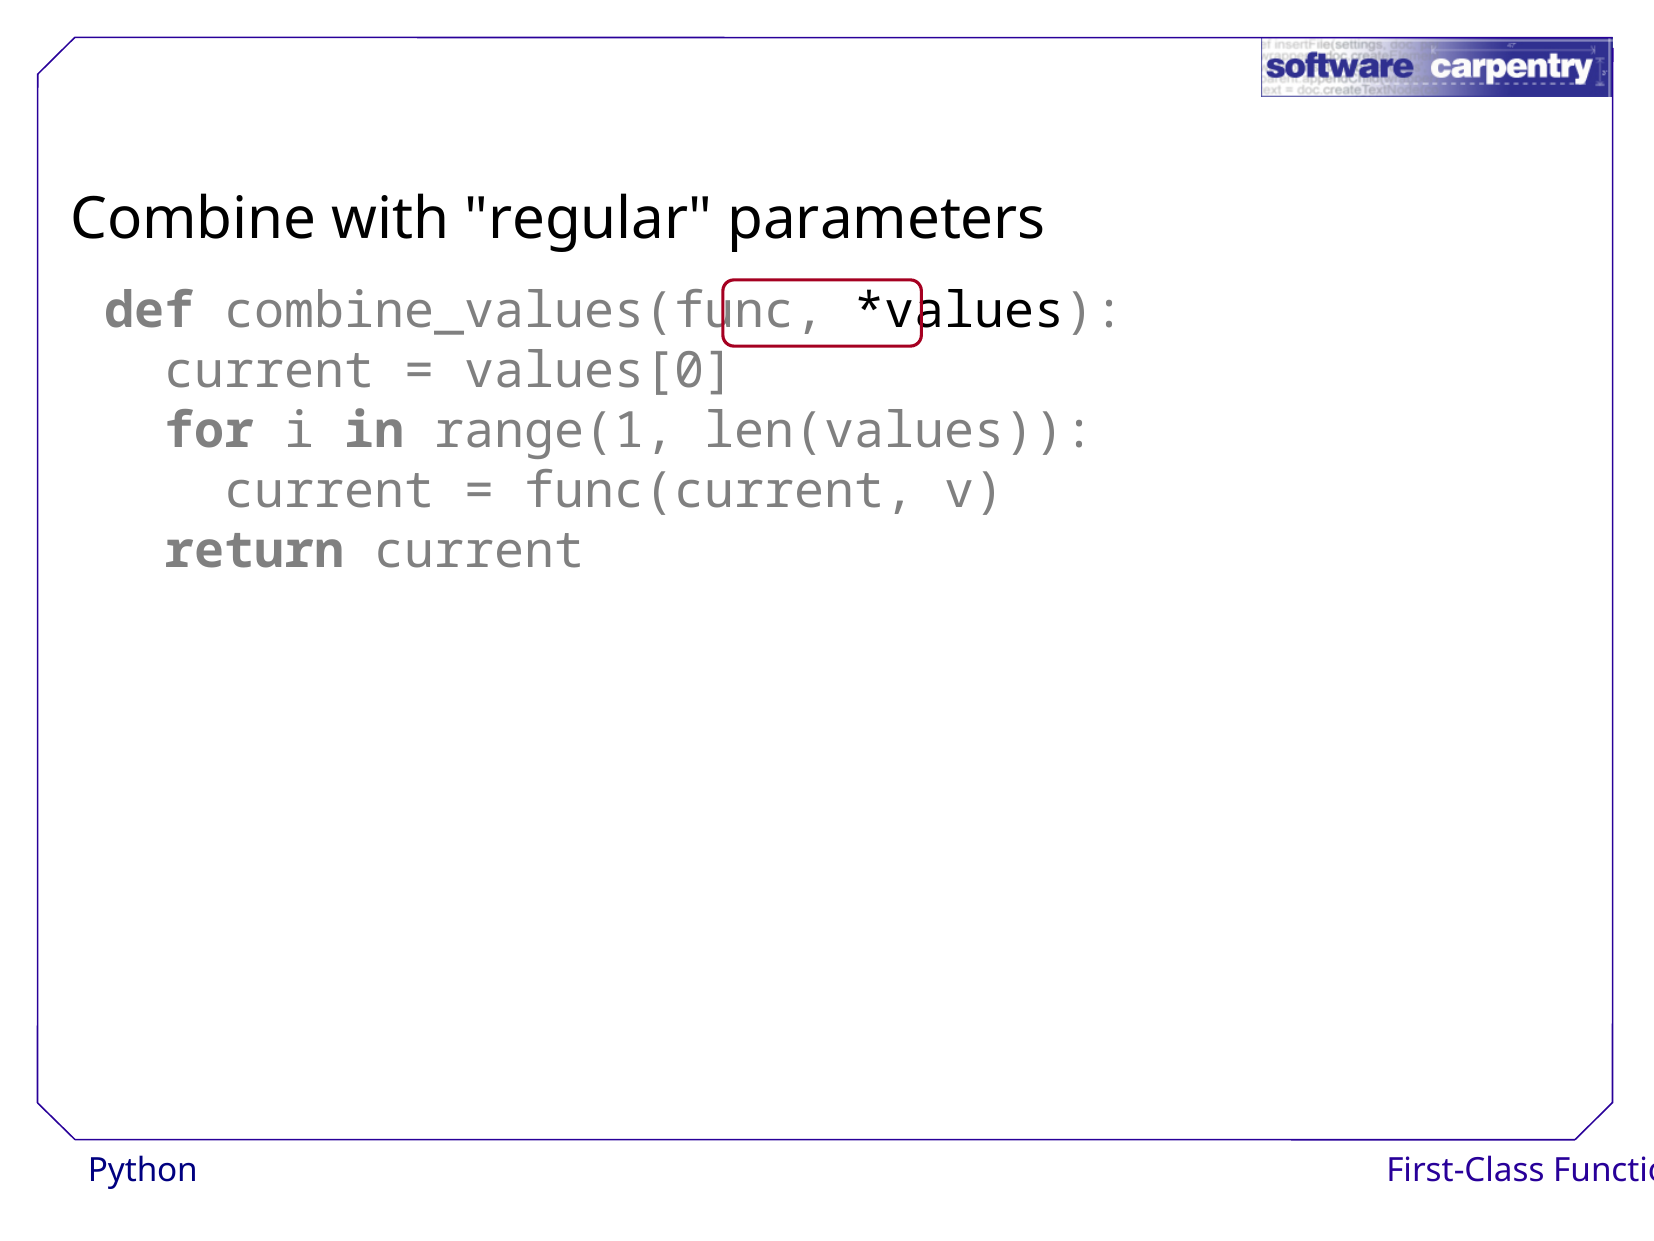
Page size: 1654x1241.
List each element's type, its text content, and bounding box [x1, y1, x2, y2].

text_box def combine_values(func, *values): current = values[0] for i in range(1, len(values)): current = func(current, v) return current [89, 270, 1234, 1065]
text_box Combine with "regular" parameters [55, 138, 1211, 259]
picture [1261, 39, 1613, 97]
